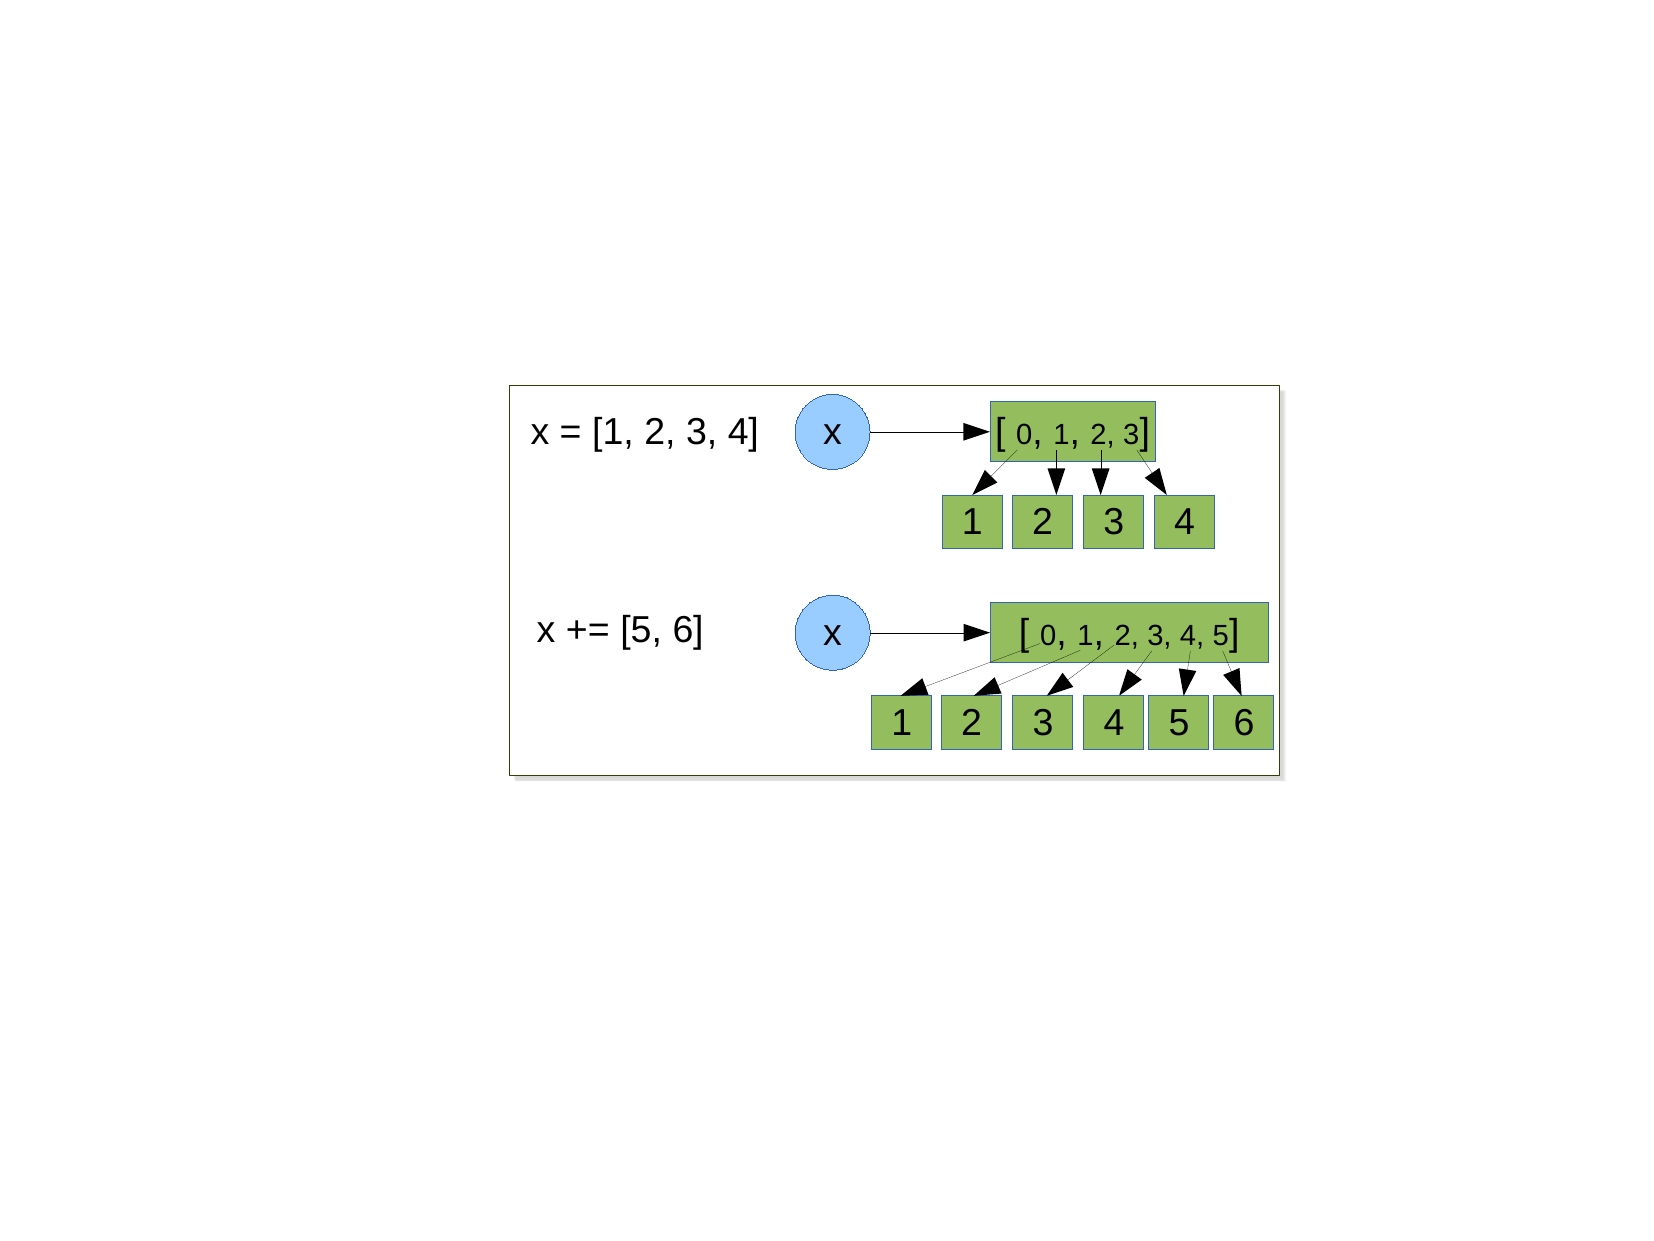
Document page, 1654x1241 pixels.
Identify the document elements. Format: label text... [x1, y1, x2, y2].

text_box 3 [1083, 495, 1144, 549]
text_box x [795, 394, 871, 470]
text_box x [795, 595, 871, 671]
text_box x = [1, 2, 3, 4] [515, 403, 775, 461]
text_box 6 [1213, 695, 1274, 750]
text_box x += [5, 6] [521, 600, 781, 658]
text_box [490, 375, 1301, 793]
text_box [ 0, 1, 2, 3, 4, 5] [990, 602, 1269, 663]
text_box 5 [1148, 695, 1209, 750]
text_box 1 [942, 495, 1003, 549]
text_box [ 0, 1, 2, 3] [990, 401, 1156, 462]
text_box 2 [1012, 495, 1073, 549]
text_box 4 [1154, 495, 1215, 549]
text_box 2 [941, 695, 1002, 750]
text_box 4 [1083, 695, 1144, 750]
text_box 3 [1012, 695, 1073, 750]
text_box 1 [871, 695, 932, 750]
